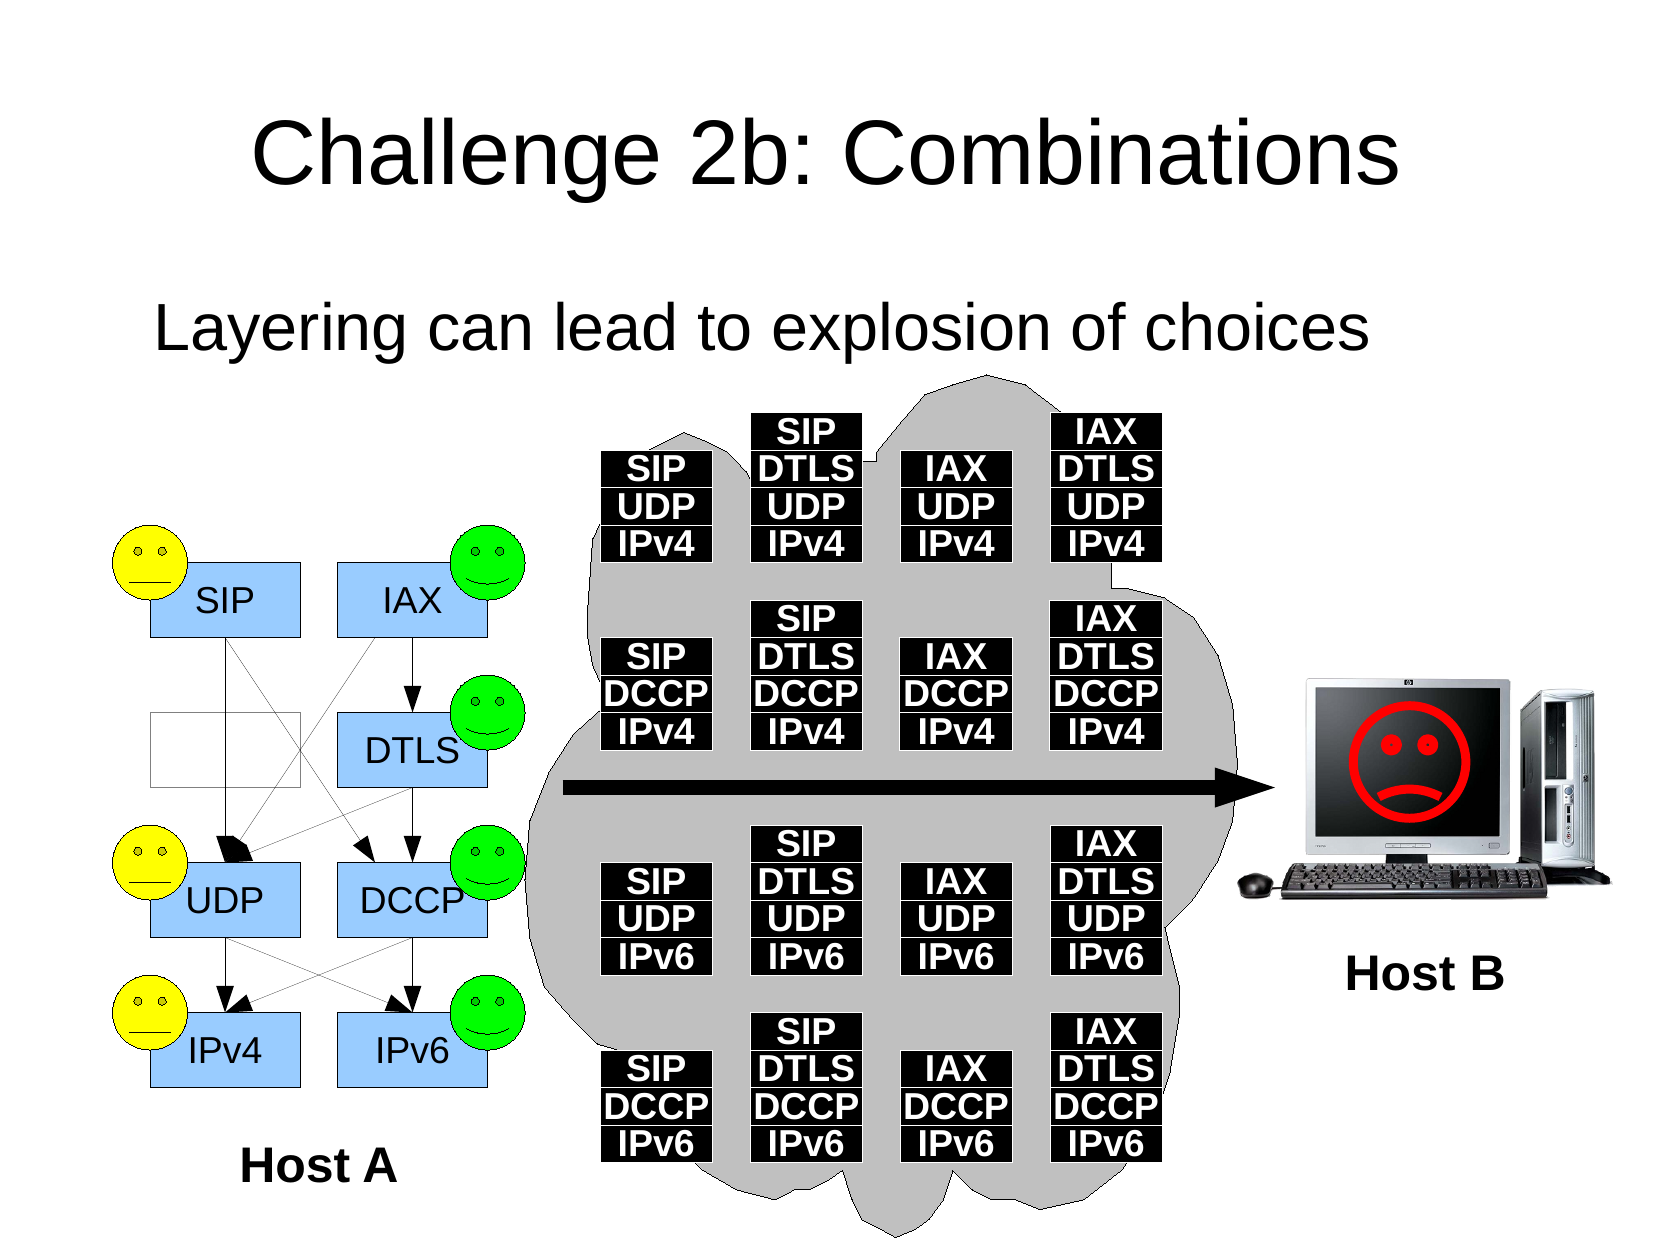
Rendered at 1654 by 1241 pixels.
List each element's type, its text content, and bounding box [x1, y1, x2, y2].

text_box [695, 1094, 1127, 1238]
text_box [112, 525, 188, 601]
text_box DTLS [337, 712, 488, 788]
text_box UDP [150, 862, 301, 938]
text_box DCCP [900, 1094, 1013, 1125]
text_box [450, 525, 526, 601]
text_box DCCP [611, 1097, 623, 1115]
text_box [112, 975, 188, 1051]
text_box [450, 975, 526, 1051]
text_box DCCP [600, 1094, 713, 1125]
text_box [450, 825, 526, 901]
text_box IPv6 [337, 1012, 488, 1088]
list Layering can lead to explosion of choices [82, 290, 1571, 1094]
text_box DCCP [1141, 1097, 1151, 1106]
text_box DCCP [761, 1097, 773, 1115]
text_box DCCP [692, 1097, 702, 1106]
text_box IPv6 [600, 1125, 713, 1163]
text_box Host A [150, 1129, 488, 1201]
text_box DCCP [447, 890, 459, 900]
text_box DCCP [1061, 1097, 1073, 1115]
text_box IPv6 [750, 1125, 863, 1163]
text_box IPv4 [150, 1012, 301, 1088]
text_box [112, 825, 188, 901]
text_box [450, 675, 526, 751]
text_box DCCP [750, 1094, 863, 1125]
text_box DCCP [1050, 1094, 1163, 1125]
text_box DCCP [991, 1097, 1001, 1106]
text_box IPv6 [900, 1125, 1013, 1163]
picture [1237, 678, 1613, 901]
title Challenge 2b: Combinations [82, 49, 1571, 257]
text_box Host B [1237, 937, 1613, 1009]
text_box DCCP [337, 862, 488, 938]
text_box IPv6 [1050, 1125, 1163, 1163]
text_box IAX [337, 562, 488, 638]
text_box DCCP [842, 1097, 852, 1106]
text_box SIP [150, 562, 301, 638]
text_box DCCP [911, 1097, 923, 1115]
